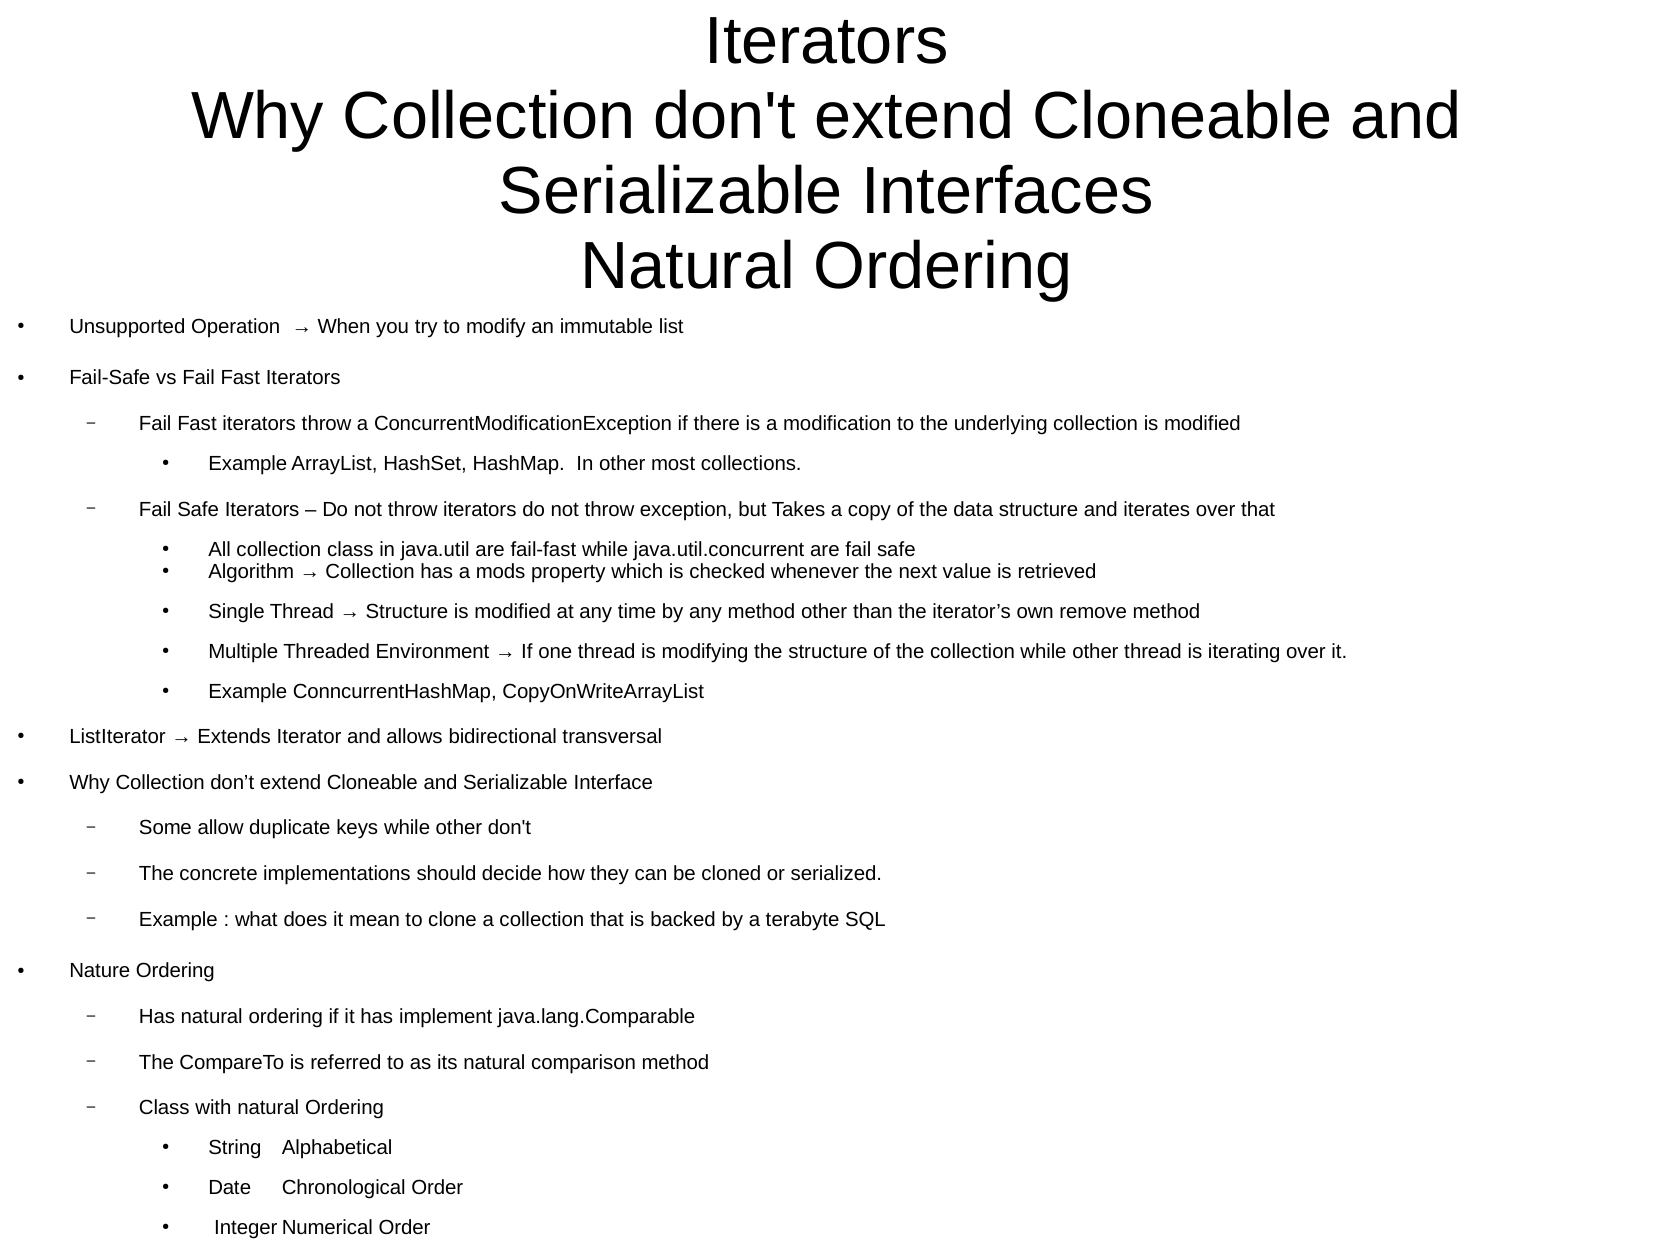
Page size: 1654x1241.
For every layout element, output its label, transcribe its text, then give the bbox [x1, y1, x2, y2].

list Unsupported Operation → When you try to modify an immutable list Fail-Safe vs Fail Fast Iterators Fail Fast iterators throw a ConcurrentModificationException if there is a modification to the underlying collection is modified Example ArrayList, HashSet, HashMap. In other most collections. Fail Safe Iterators – Do not throw iterators do not throw exception, but Takes a copy of the data structure and iterates over that All collection class in java.util are fail-fast while java.util.concurrent are fail safe Algorithm → Collection has a mods property which is checked whenever the next value is retrieved Single Thread → Structure is modified at any time by any method other than the iterator’s own remove method Multiple Threaded Environment → If one thread is modifying the structure of the collection while other thread is iterating over it. Example ConncurrentHashMap, CopyOnWriteArrayList ListIterator → Extends Iterator and allows bidirectional transversal Why Collection don’t extend Cloneable and Serializable Interface Some allow duplicate keys while other don't The concrete implementations should decide how they can be cloned or serialized. Example : what does it mean to clone a collection that is backed by a terabyte SQL Nature Ordering Has natural ordering if it has implement java.lang.Comparable The CompareTo is referred to as its natural comparison method Class with natural Ordering String Alphabetical Date Chronological Order Integer Numerical Order [0, 315, 1489, 1241]
title Iterators Why Collection don't extend Cloneable and Serializable Interfaces Natural Ordering [82, 3, 1571, 303]
